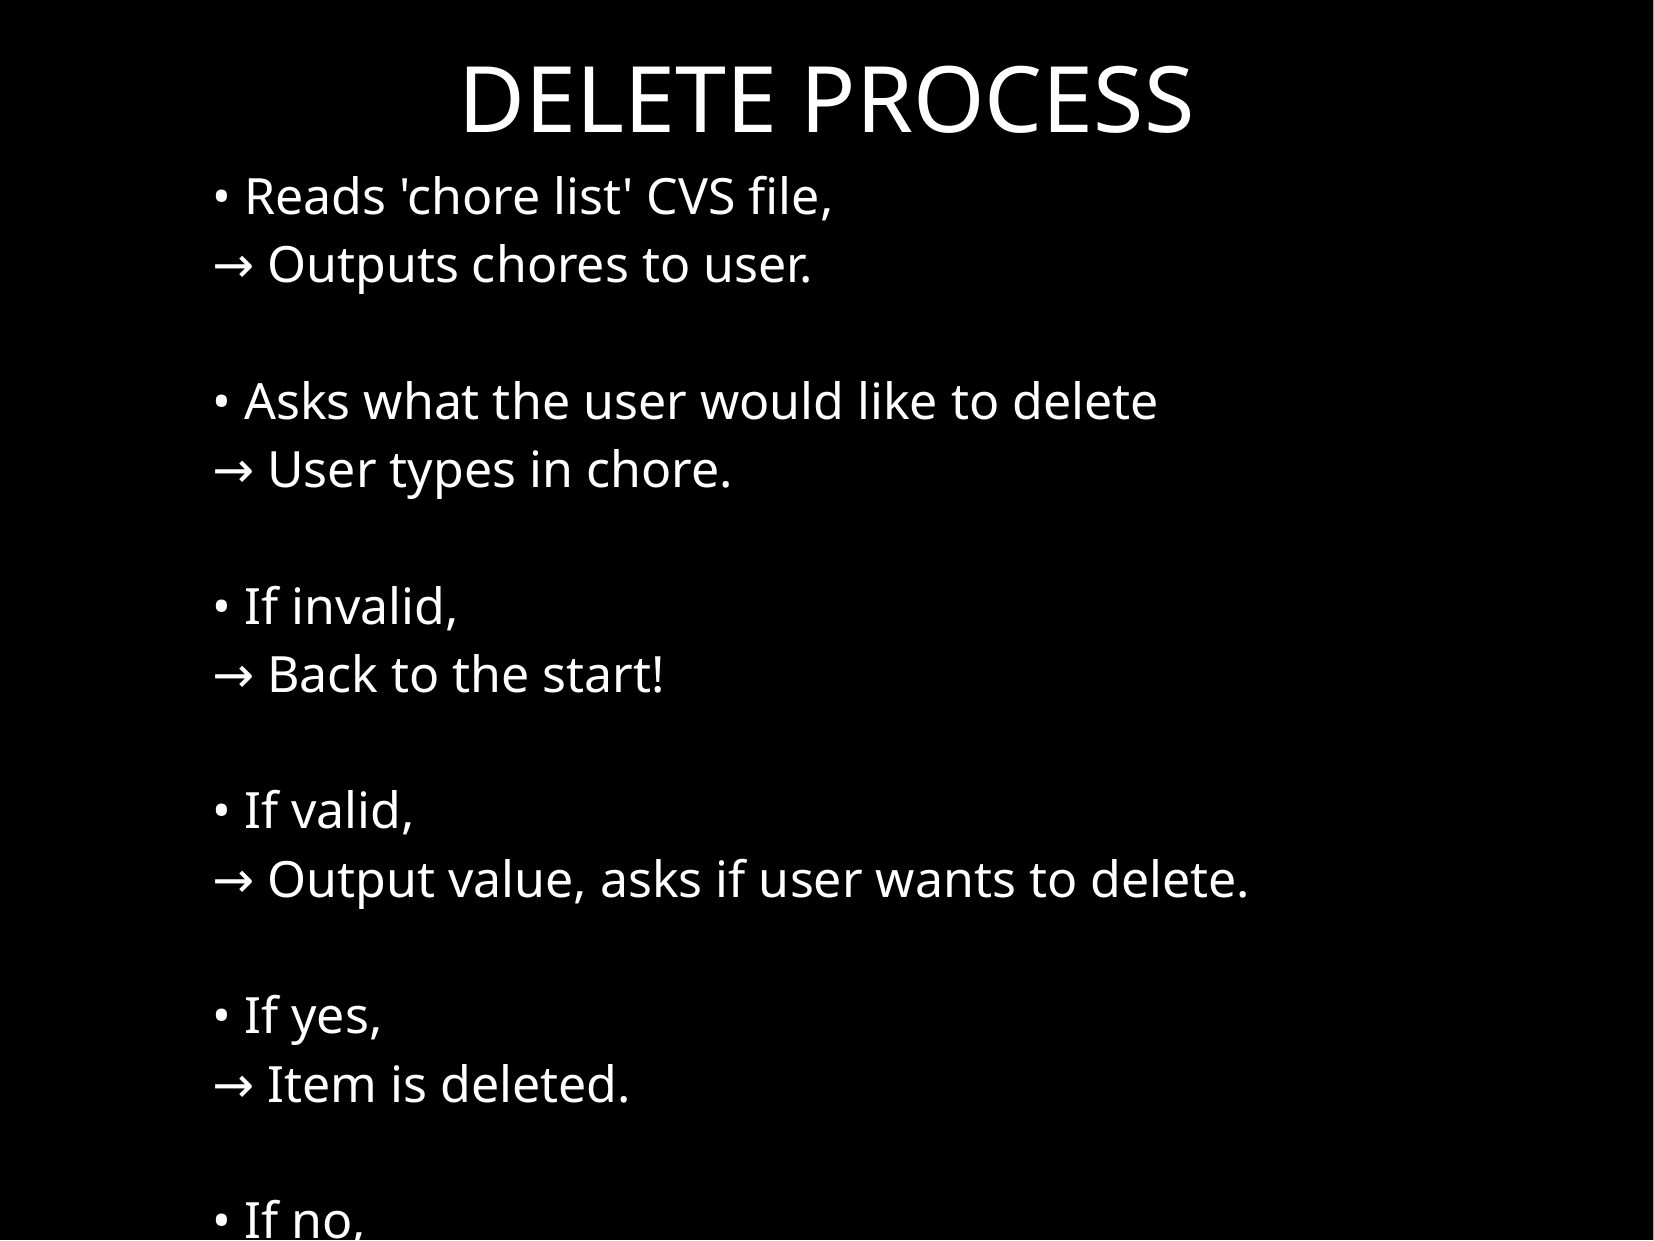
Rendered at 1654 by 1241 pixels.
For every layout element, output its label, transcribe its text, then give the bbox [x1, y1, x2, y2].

title DELETE PROCESS [82, 0, 1571, 201]
list • Reads 'chore list' CVS file, → Outputs chores to user. • Asks what the user would like to delete → User types in chore. • If invalid, → Back to the start! • If valid, → Output value, asks if user wants to delete. • If yes, → Item is deleted. • If no, → Back go the start! [141, 161, 1630, 1241]
